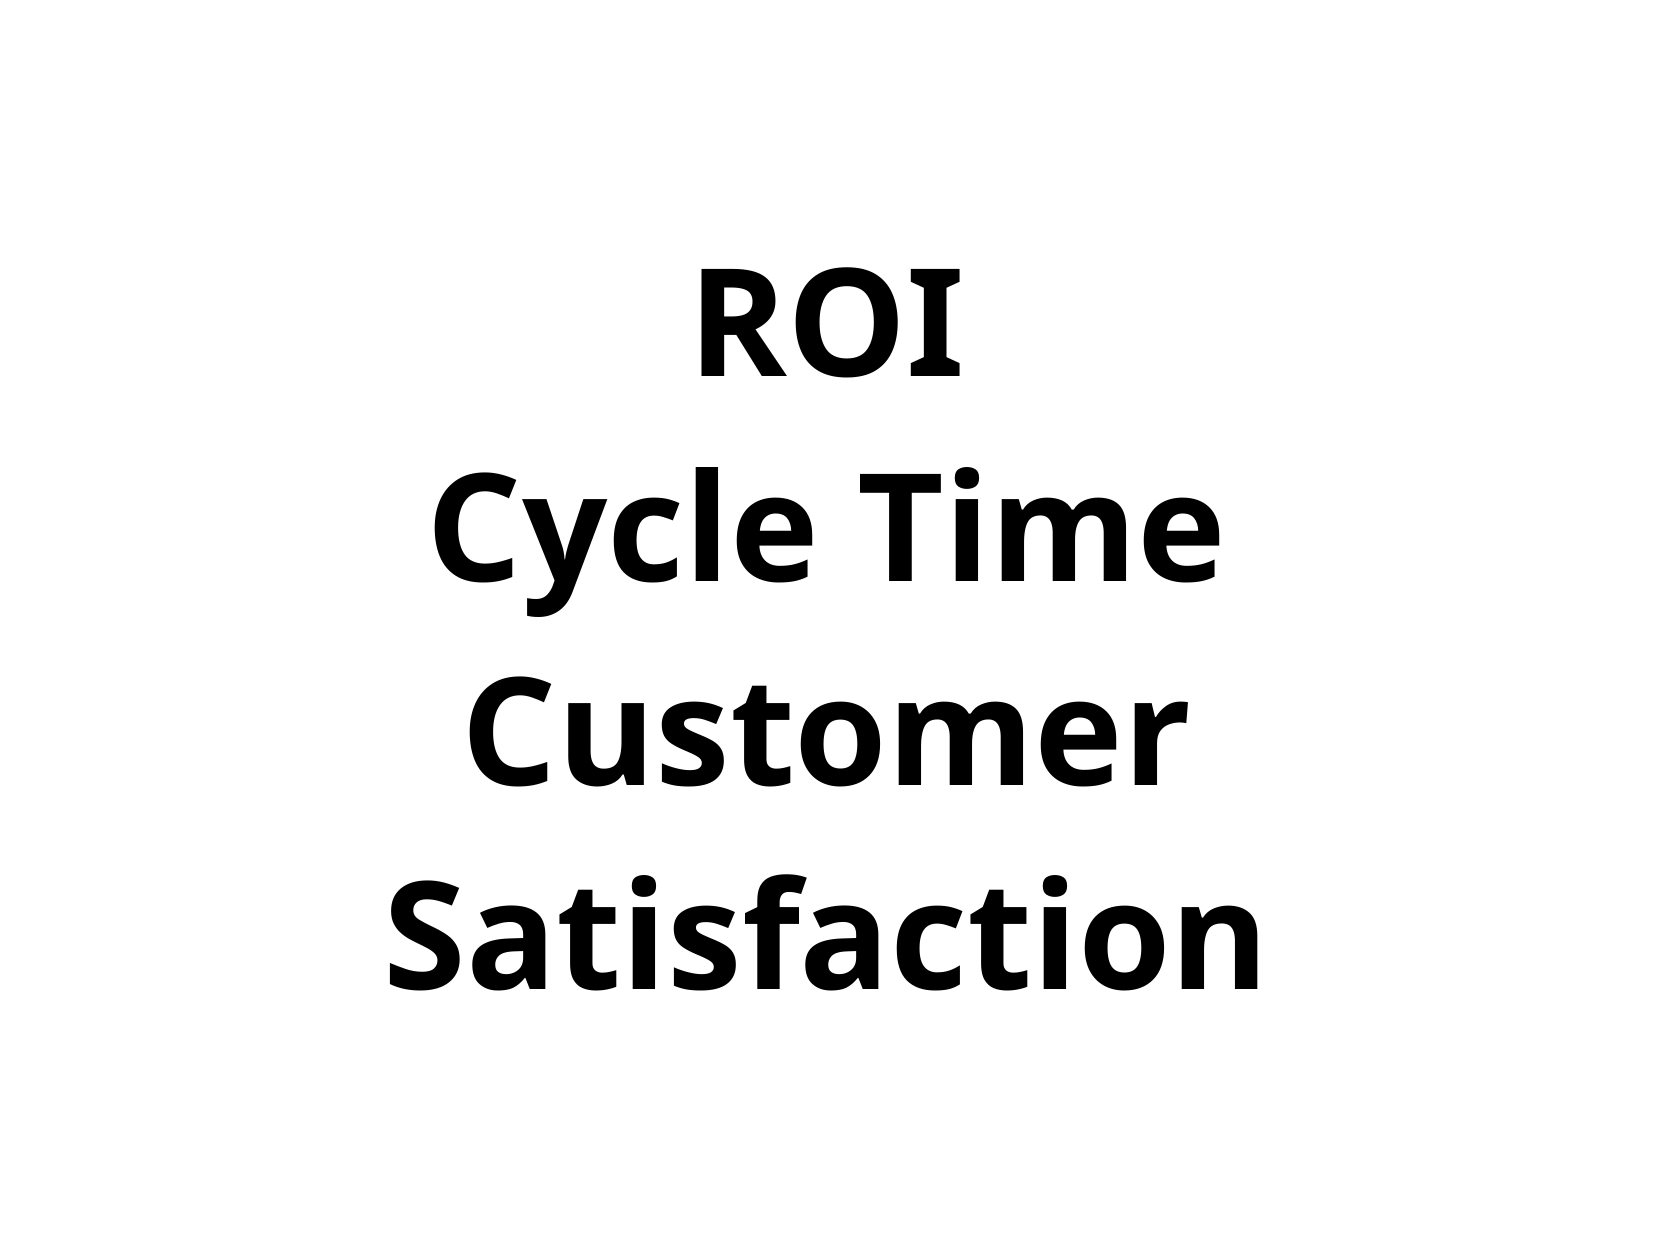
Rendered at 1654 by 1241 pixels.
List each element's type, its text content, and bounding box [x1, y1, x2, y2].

title ROI Cycle Time Customer Satisfaction [59, 62, 1595, 1188]
